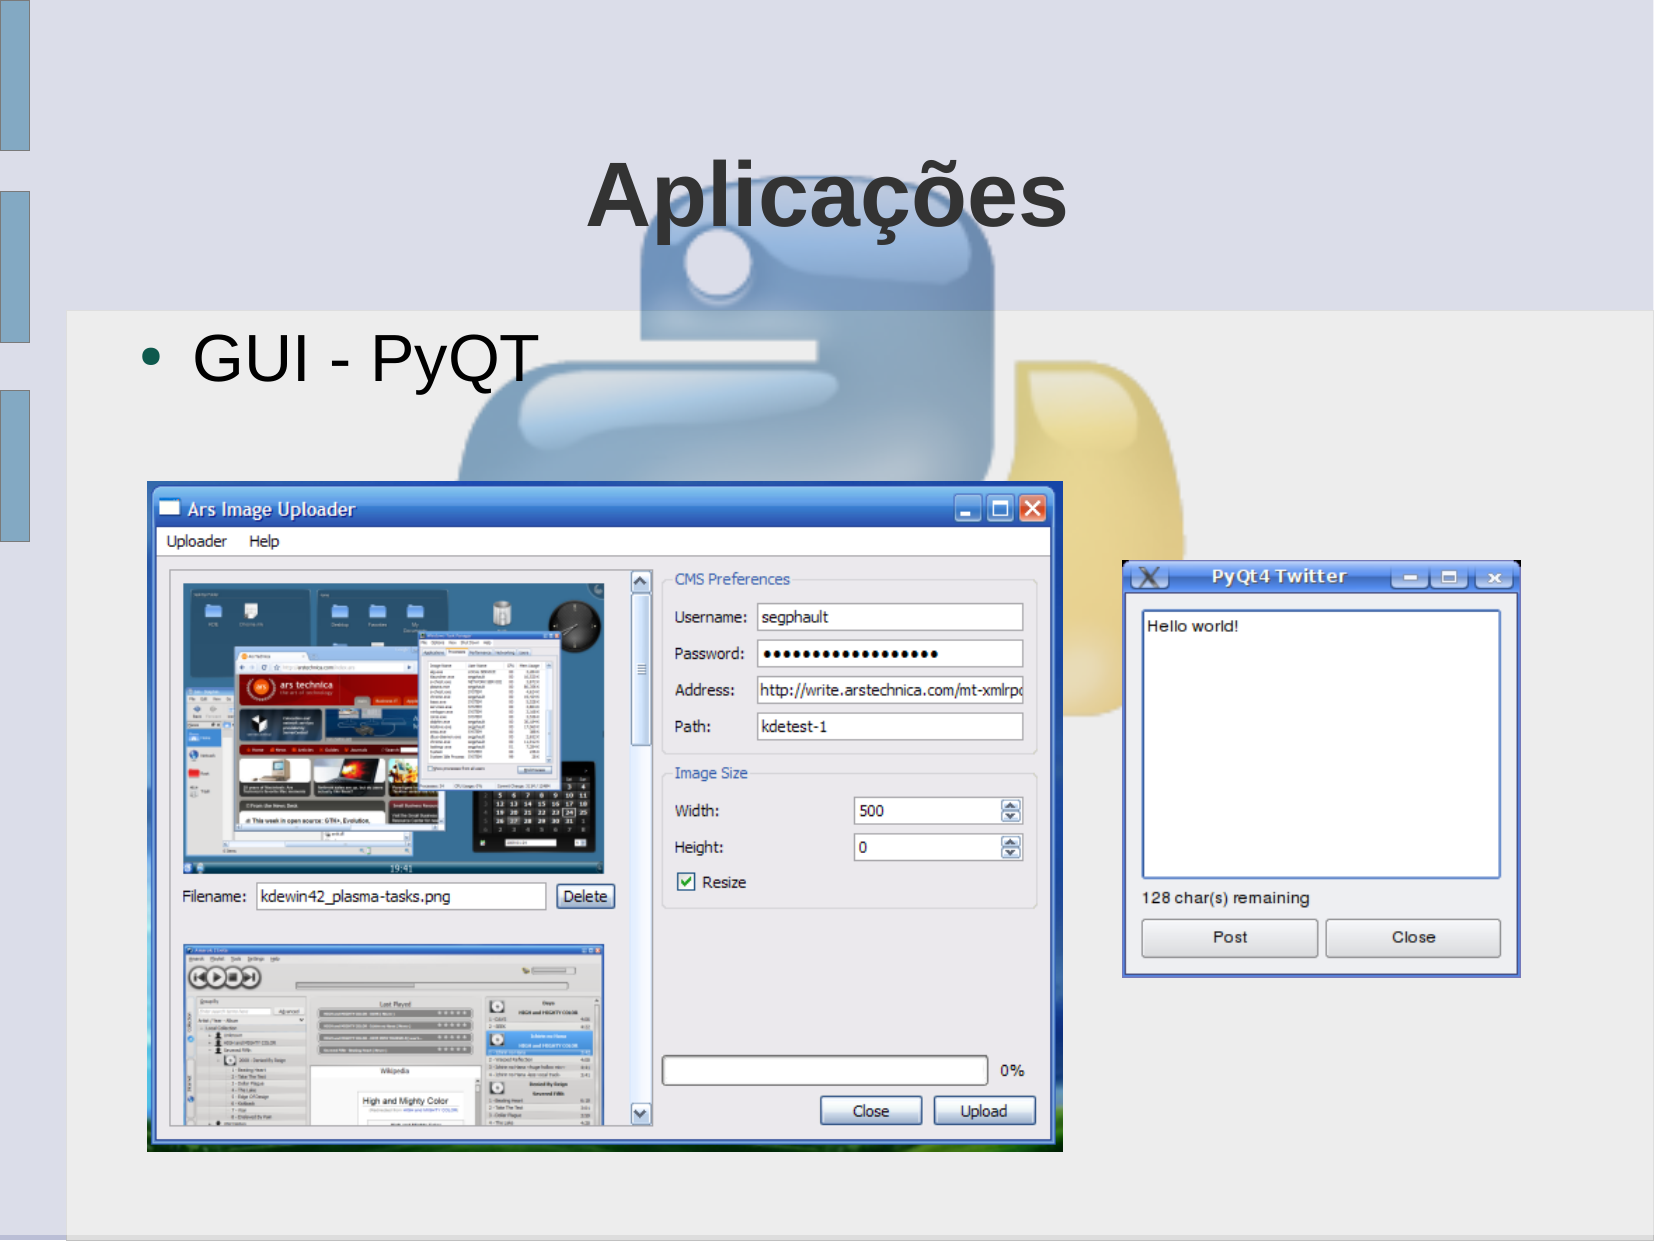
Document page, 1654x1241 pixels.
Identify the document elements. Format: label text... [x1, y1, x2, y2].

title Aplicações [121, 91, 1534, 299]
picture [0, 0, 1654, 1235]
list GUI - PyQT [121, 321, 1534, 1103]
